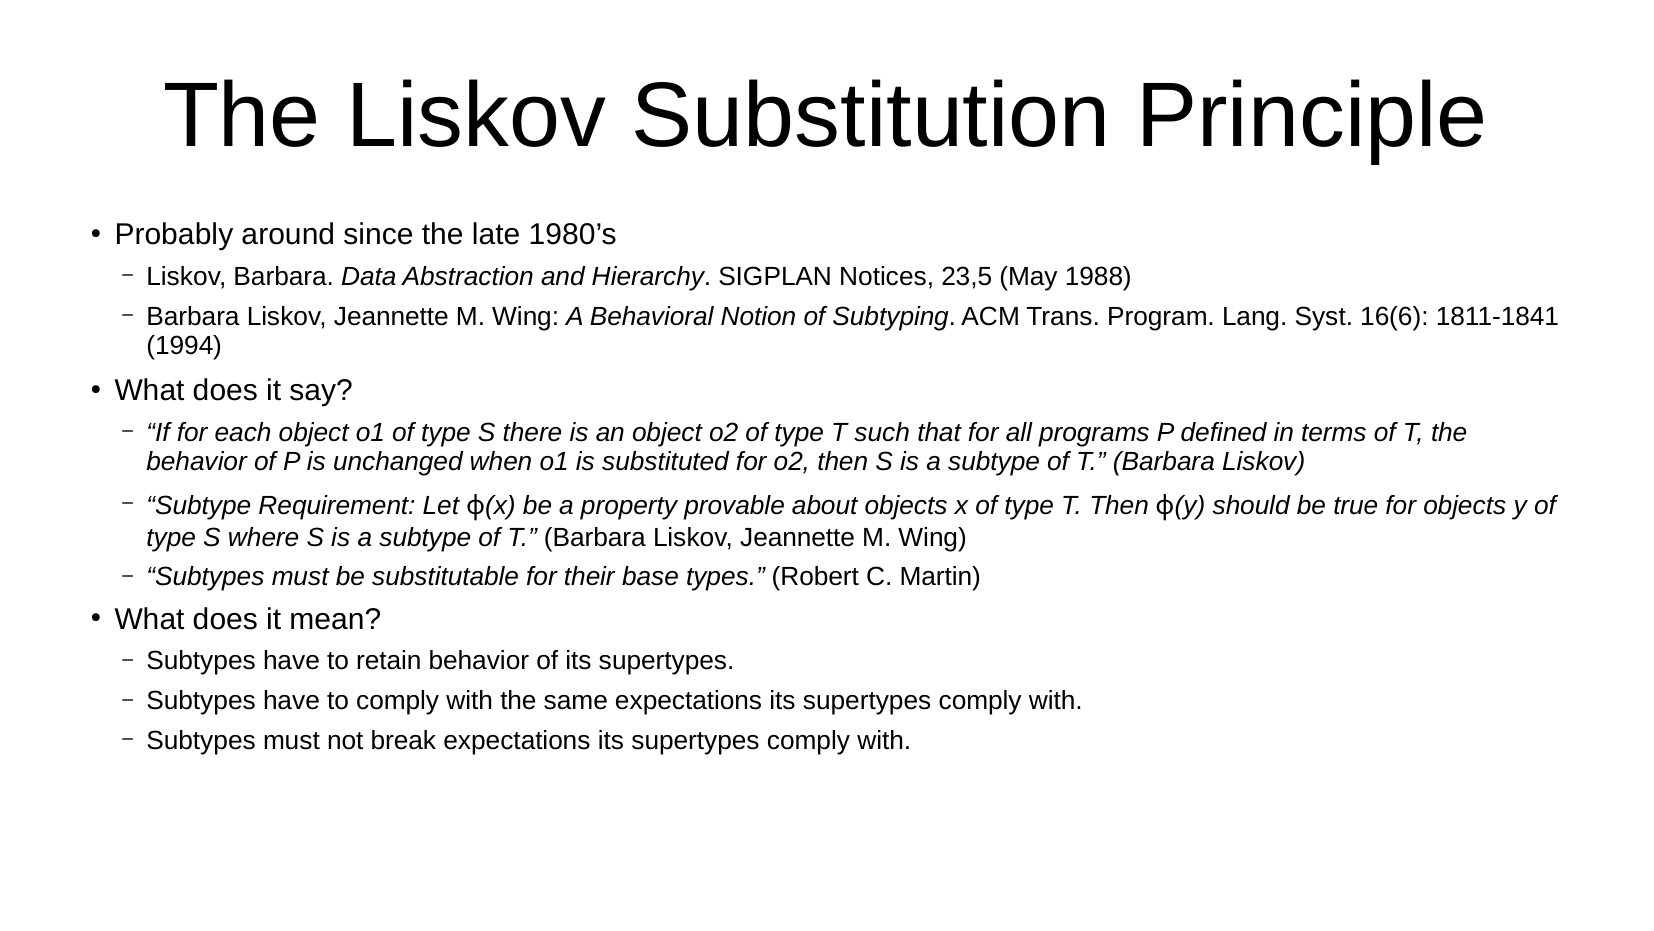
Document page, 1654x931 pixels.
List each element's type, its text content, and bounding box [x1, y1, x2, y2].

title The Liskov Substitution Principle [82, 37, 1571, 193]
list Probably around since the late 1980’s Liskov, Barbara. Data Abstraction and Hierarchy. SIGPLAN Notices, 23,5 (May 1988) Barbara Liskov, Jeannette M. Wing: A Behavioral Notion of Subtyping. ACM Trans. Program. Lang. Syst. 16(6): 1811-1841 (1994) What does it say? “If for each object o1 of type S there is an object o2 of type T such that for all programs P defined in terms of T, the behavior of P is unchanged when o1 is substituted for o2, then S is a subtype of T.” (Barbara Liskov) “Subtype Requirement: Let ϕ(x) be a property provable about objects x of type T. Then ϕ(y) should be true for objects y of type S where S is a subtype of T.” (Barbara Liskov, Jeannette M. Wing) “Subtypes must be substitutable for their base types.” (Robert C. Martin) What does it mean? Subtypes have to retain behavior of its supertypes. Subtypes have to comply with the same expectations its supertypes comply with. Subtypes must not break expectations its supertypes comply with. [82, 217, 1571, 758]
